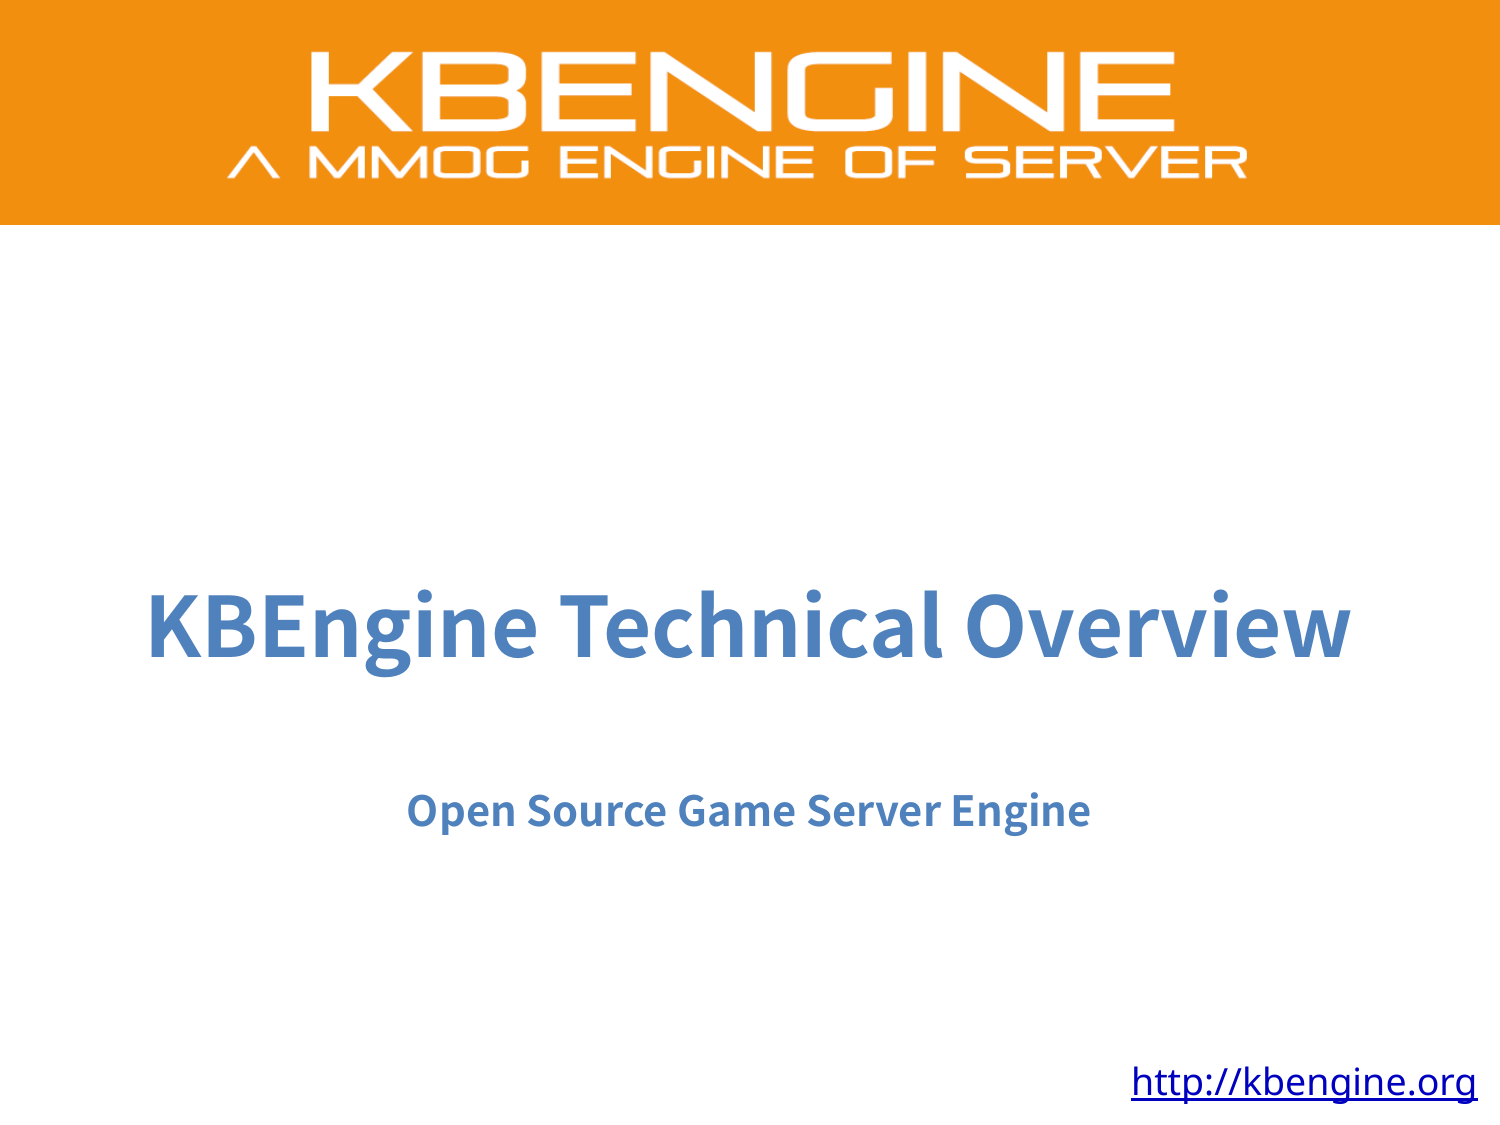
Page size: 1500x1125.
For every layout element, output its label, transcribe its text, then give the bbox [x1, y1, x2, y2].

text_box http://kbengine.org [1116, 1050, 1500, 1117]
title KBEngine Technical Overview Open Source Game Server Engine [112, 456, 1388, 953]
picture [0, 0, 1500, 225]
